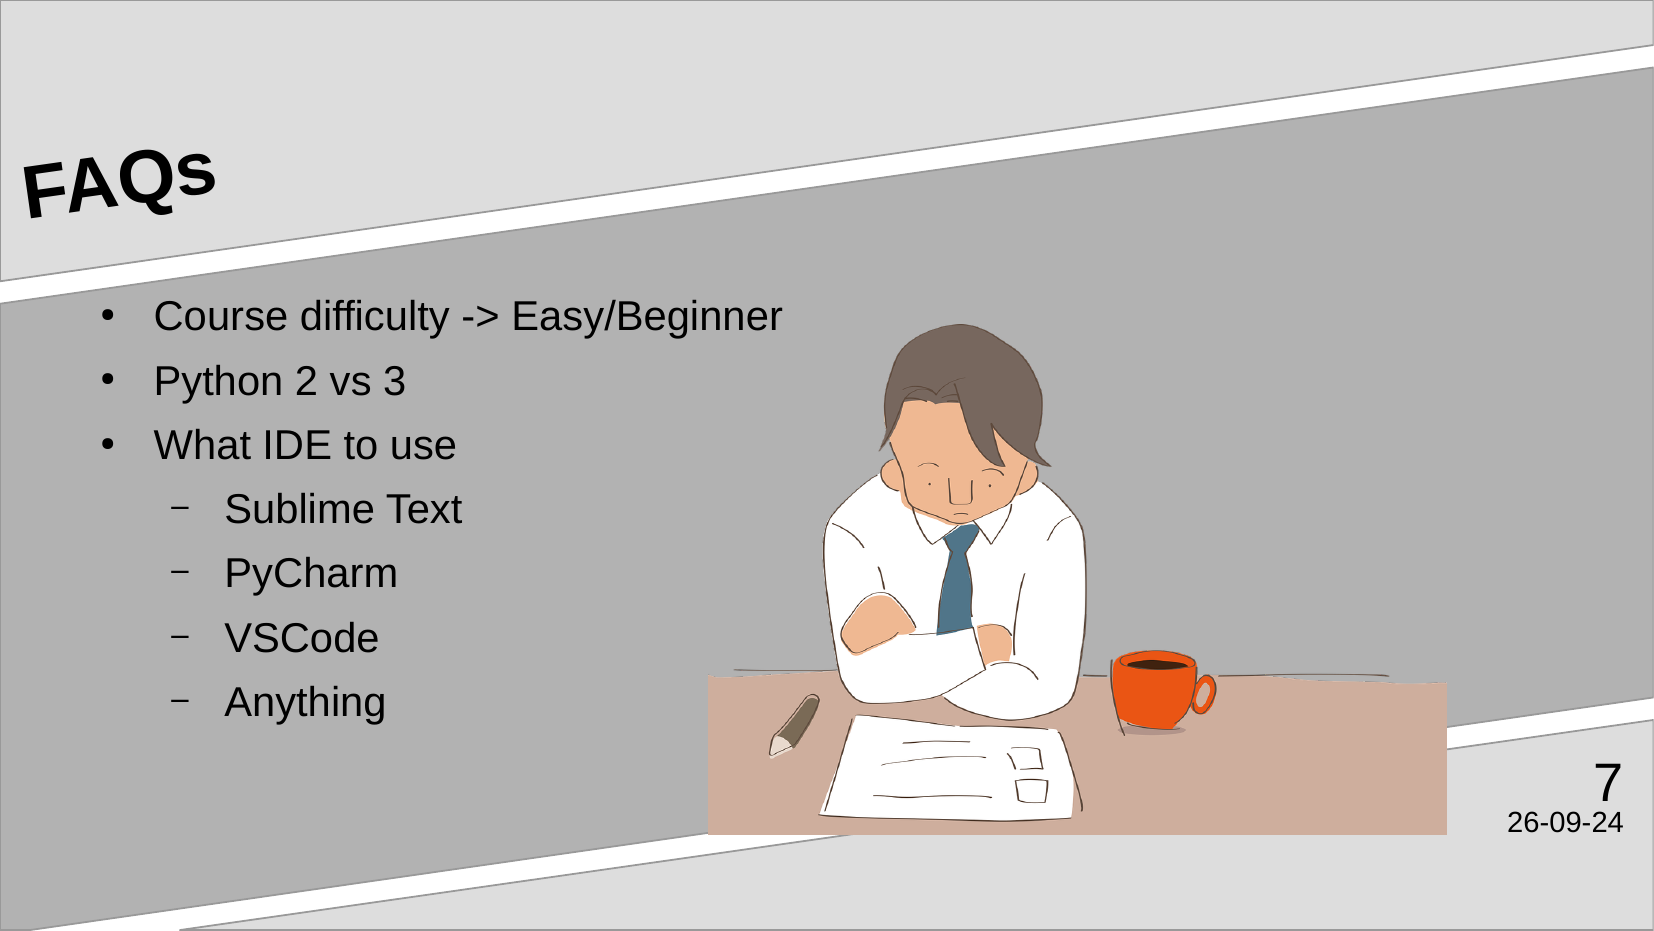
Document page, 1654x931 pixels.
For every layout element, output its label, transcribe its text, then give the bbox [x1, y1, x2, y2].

list Course difficulty -> Easy/Beginner Python 2 vs 3 What IDE to use Sublime Text PyCharm VSCode Anything [82, 292, 1538, 833]
picture [708, 324, 1447, 835]
title FAQs [11, 0, 1496, 272]
